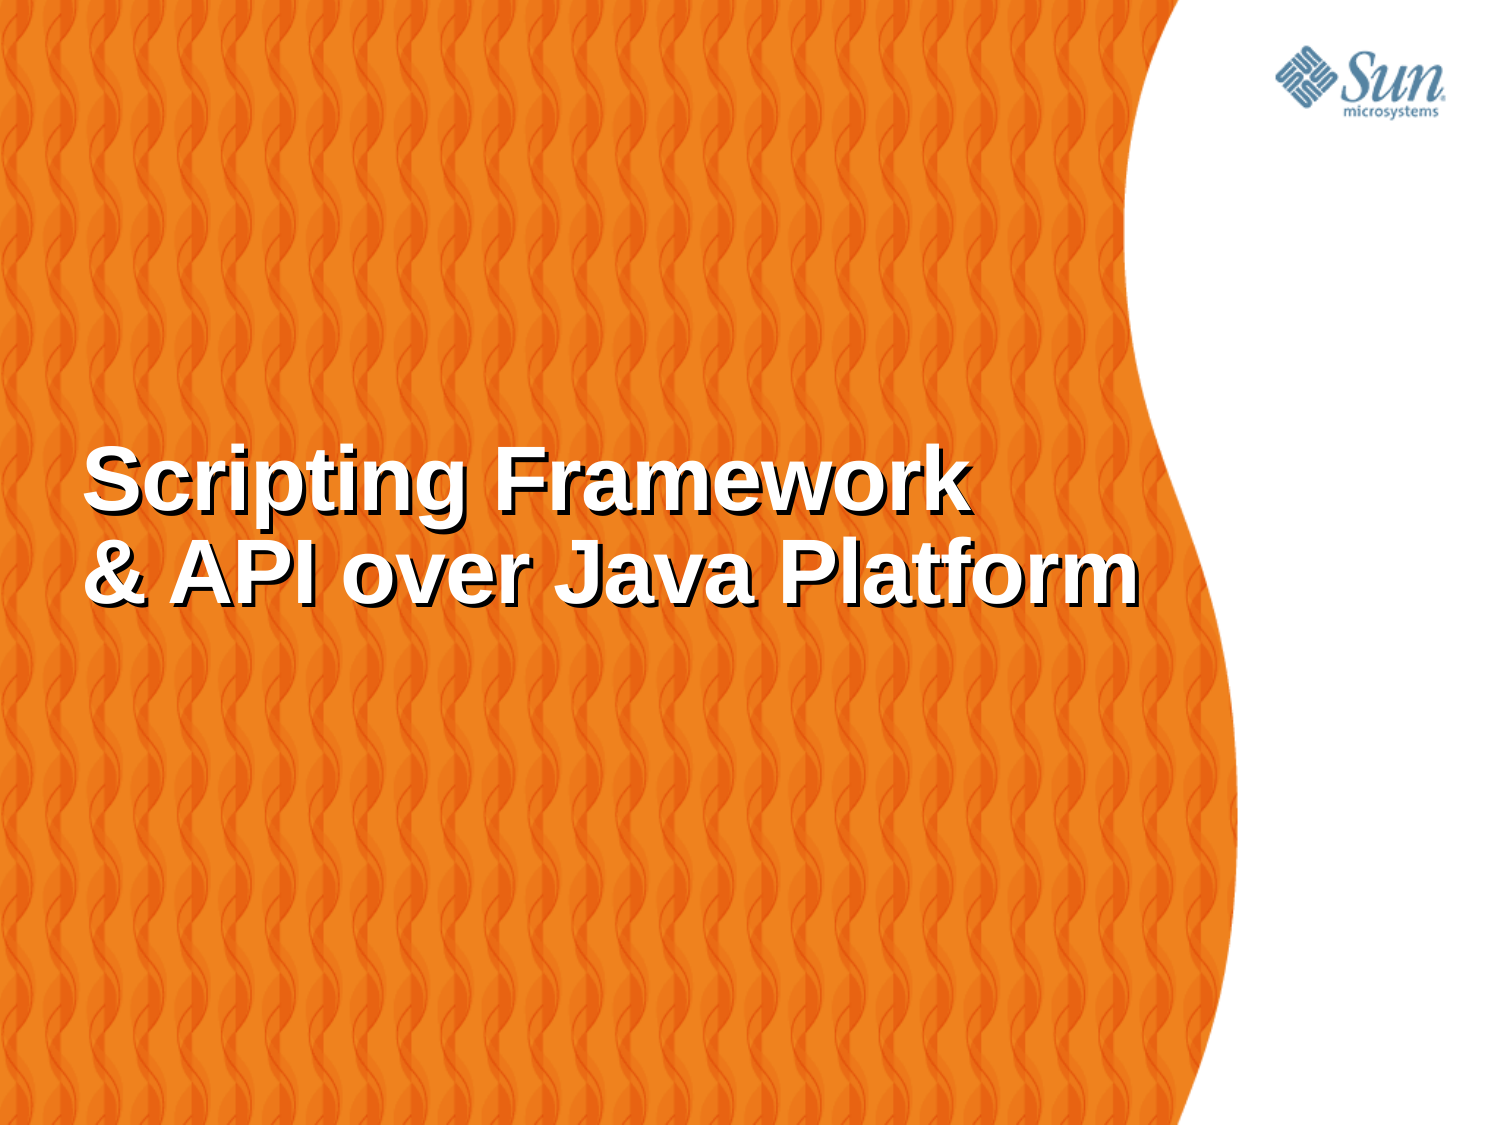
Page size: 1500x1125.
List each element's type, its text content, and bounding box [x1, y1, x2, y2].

title Scripting Framework & API over Java Platform [81, 149, 1283, 857]
picture [0, 0, 1500, 1125]
